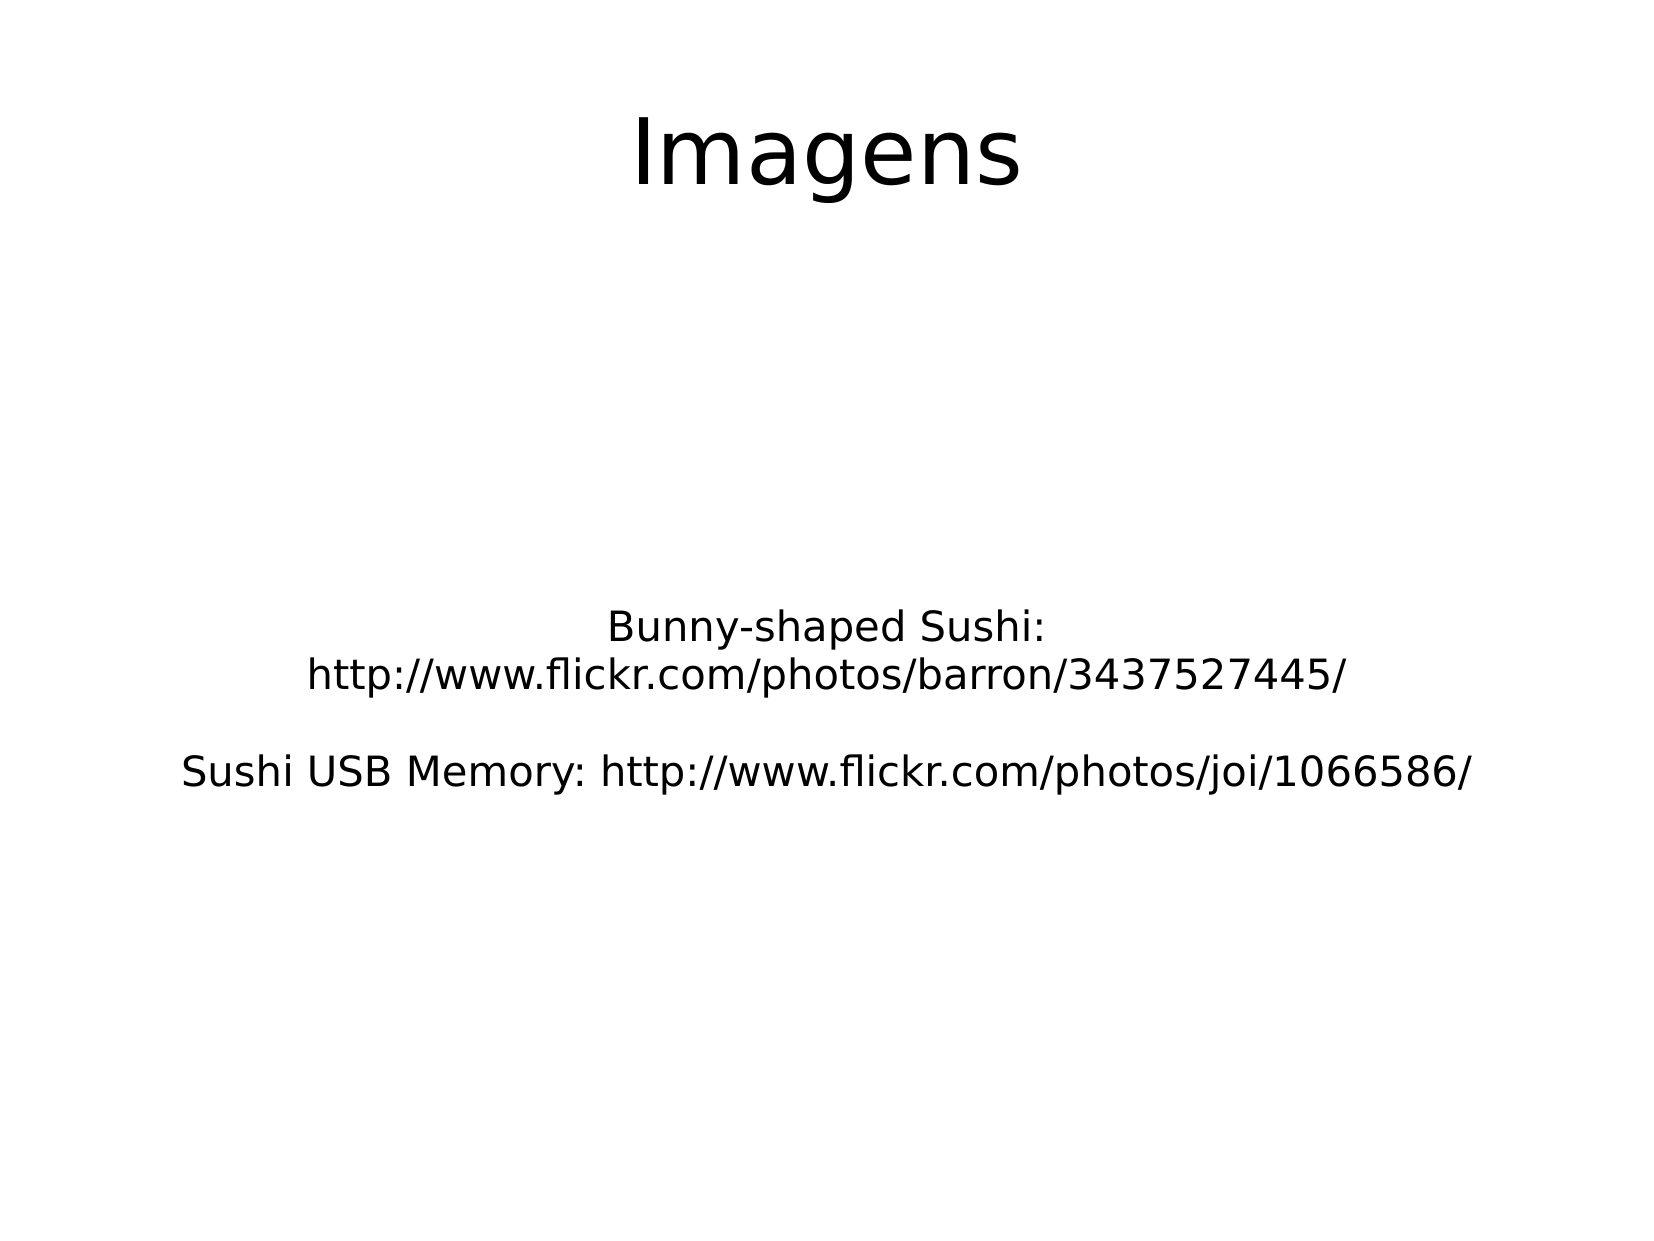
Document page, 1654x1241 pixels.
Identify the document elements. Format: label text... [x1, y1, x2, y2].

subtitle Bunny-shaped Sushi: http://www.flickr.com/photos/barron/3437527445/ Sushi USB Memory: http://www.flickr.com/photos/joi/1066586/ [82, 290, 1571, 1109]
title Imagens [82, 49, 1571, 257]
